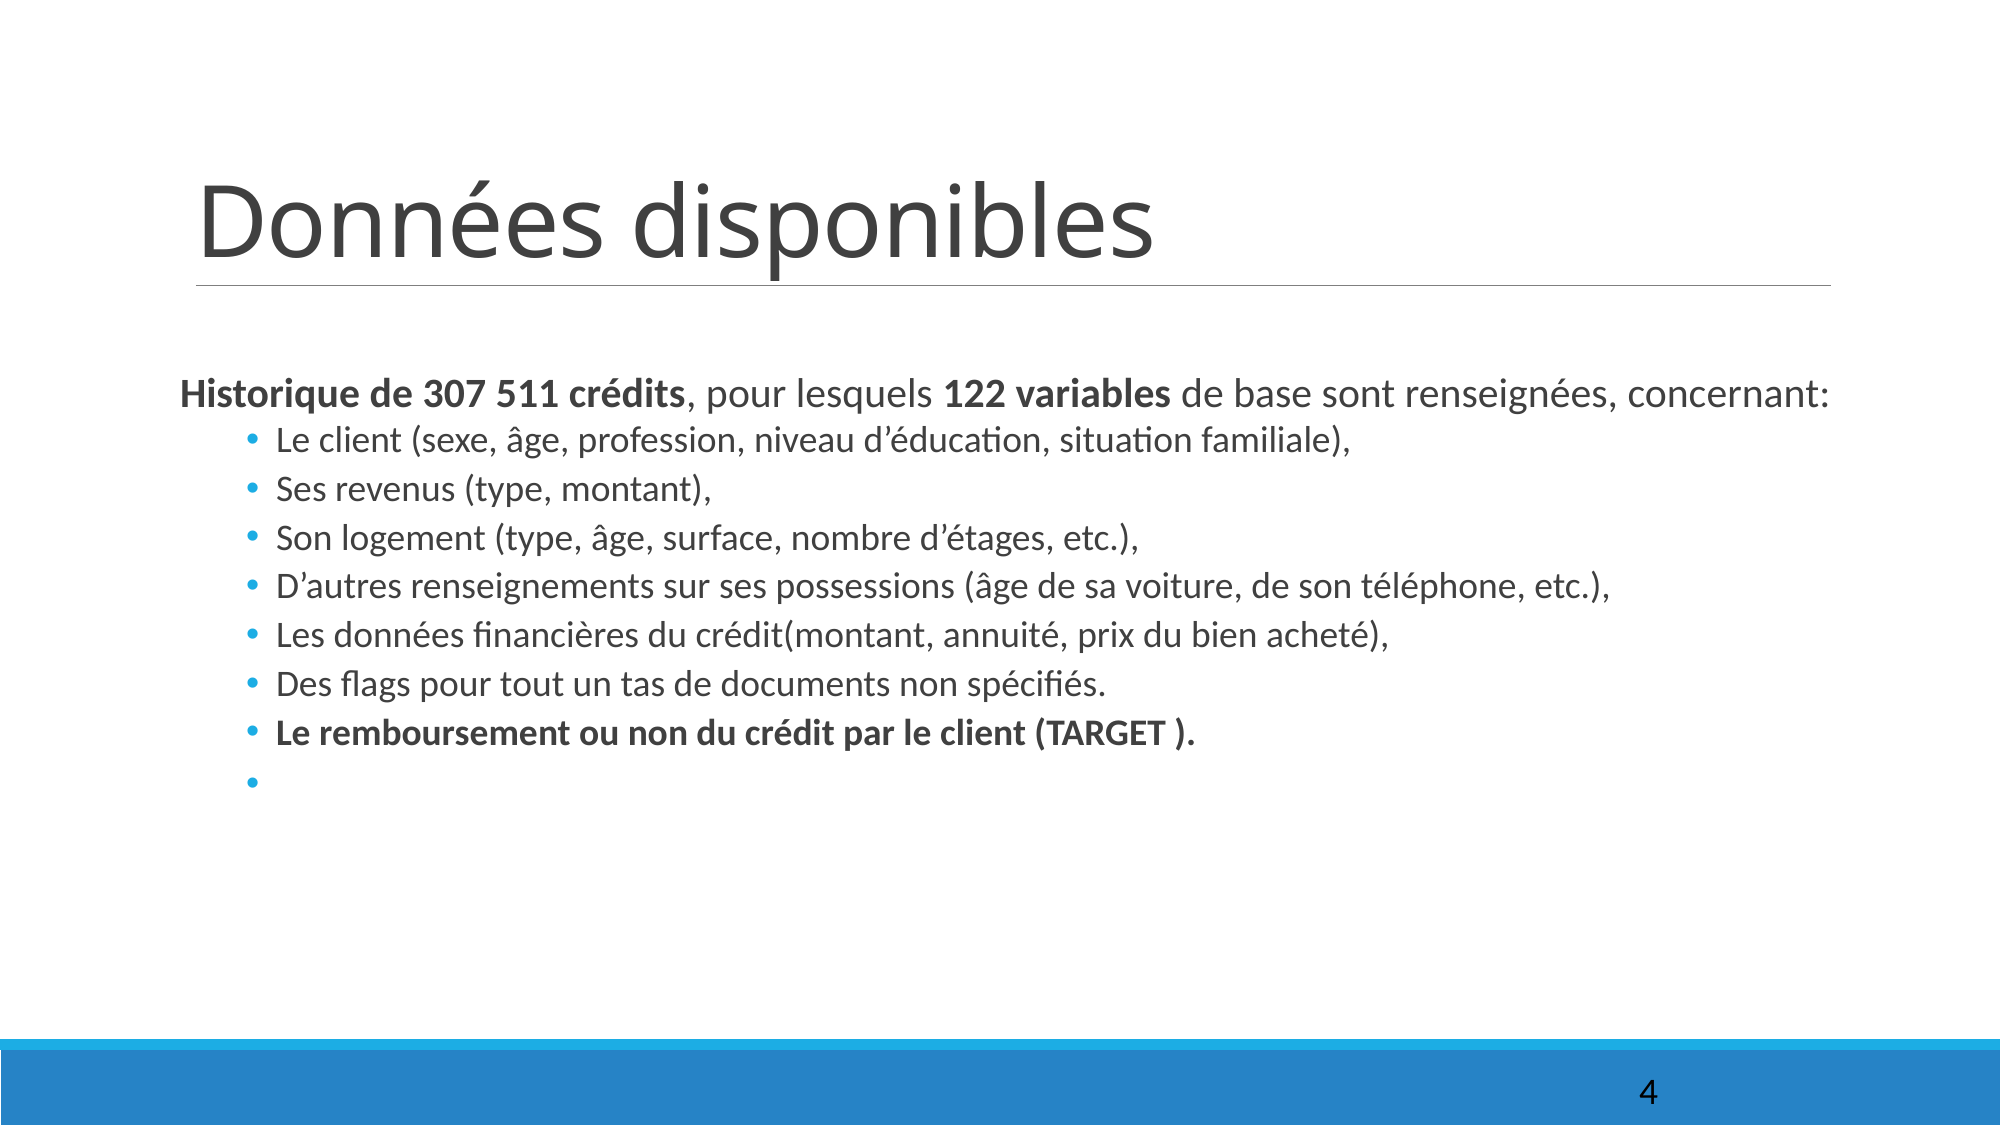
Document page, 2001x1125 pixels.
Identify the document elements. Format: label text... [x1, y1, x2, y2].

text_box [1624, 1059, 1840, 1120]
title Données disponibles [180, 47, 1831, 286]
list Historique de 307 511 crédits, pour lesquels 122 variables de base sont renseignées, concernant: Le client (sexe, âge, profession, niveau d’éducation, situation familiale), Ses revenus (type, montant), Son logement (type, âge, surface, nombre d’étages, etc.), D’autres renseignements sur ses possessions (âge de sa voiture, de son téléphone, etc.), Les données financières du crédit(montant, annuité, prix du bien acheté), Des flags pour tout un tas de documents non spécifiés. Le remboursement ou non du crédit par le client (TARGET ). [180, 363, 1876, 963]
